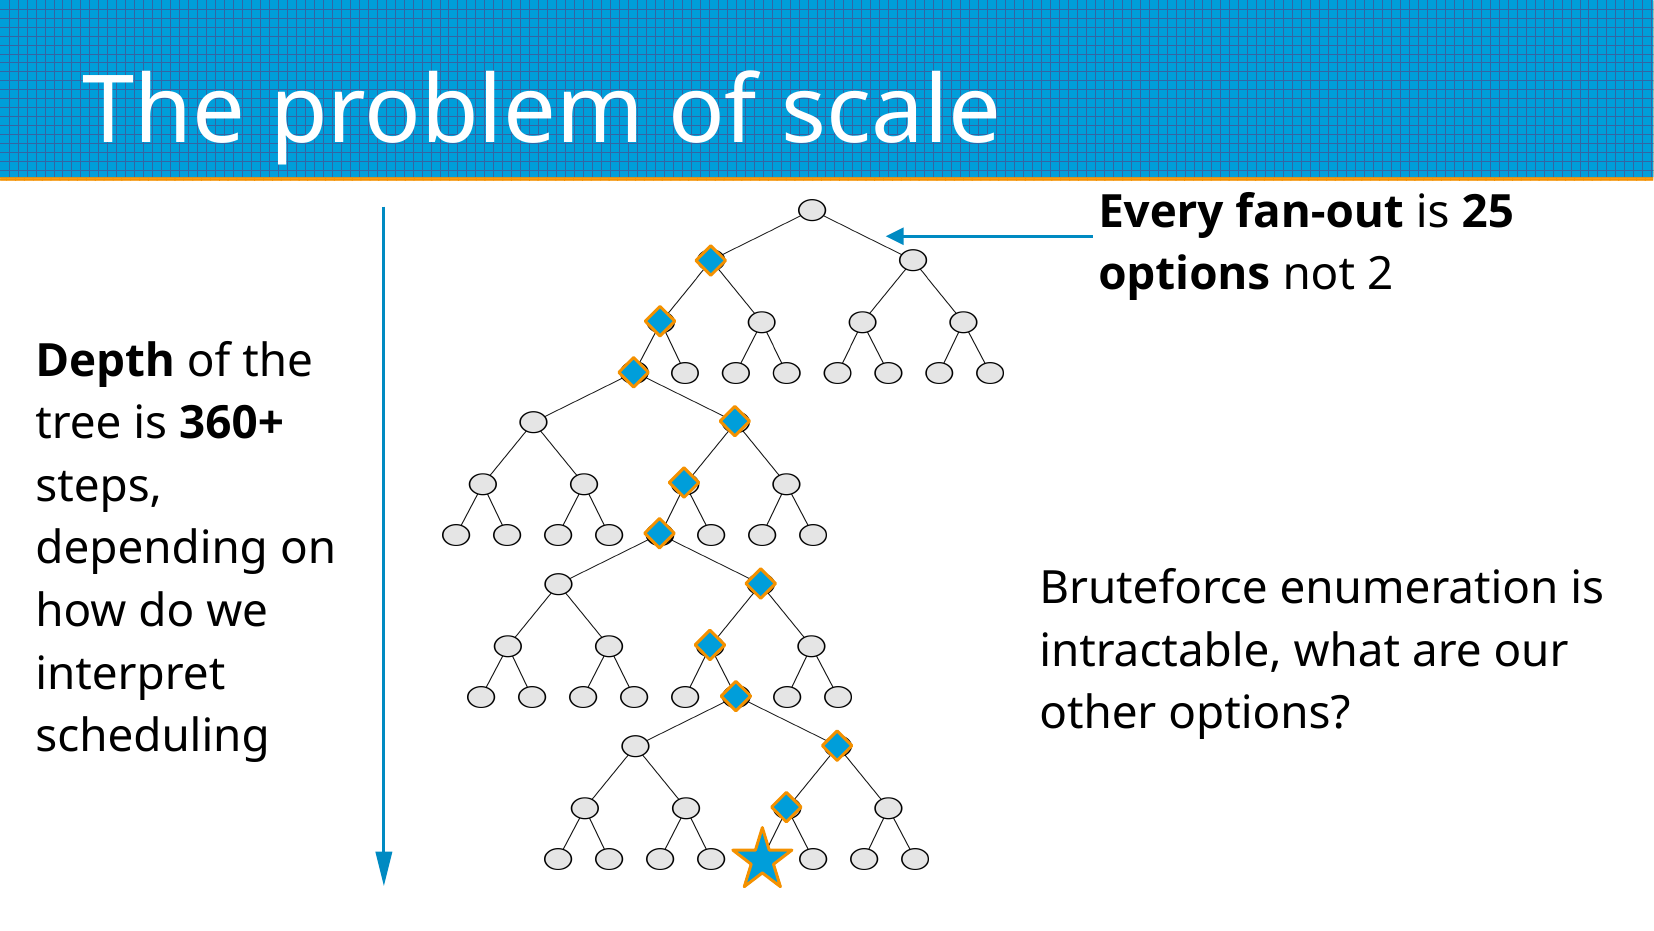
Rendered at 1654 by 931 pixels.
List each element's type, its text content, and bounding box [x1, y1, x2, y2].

text_box [771, 792, 802, 822]
text_box Bruteforce enumeration is intractable, what are our other options? [1033, 469, 1625, 827]
text_box [721, 681, 751, 711]
text_box Depth of the tree is 360+ steps, depending on how do we interpret scheduling [29, 339, 384, 754]
text_box Every fan-out is 25 options not 2 [1092, 177, 1625, 305]
picture [442, 199, 1004, 870]
text_box [732, 827, 792, 887]
text_box [745, 568, 776, 599]
text_box [669, 467, 699, 498]
text_box [822, 730, 852, 761]
text_box [695, 630, 725, 660]
text_box [618, 357, 649, 388]
title The problem of scale [82, 14, 1571, 171]
text_box [645, 306, 675, 336]
text_box [696, 245, 726, 276]
text_box [644, 518, 675, 548]
text_box [720, 406, 750, 436]
